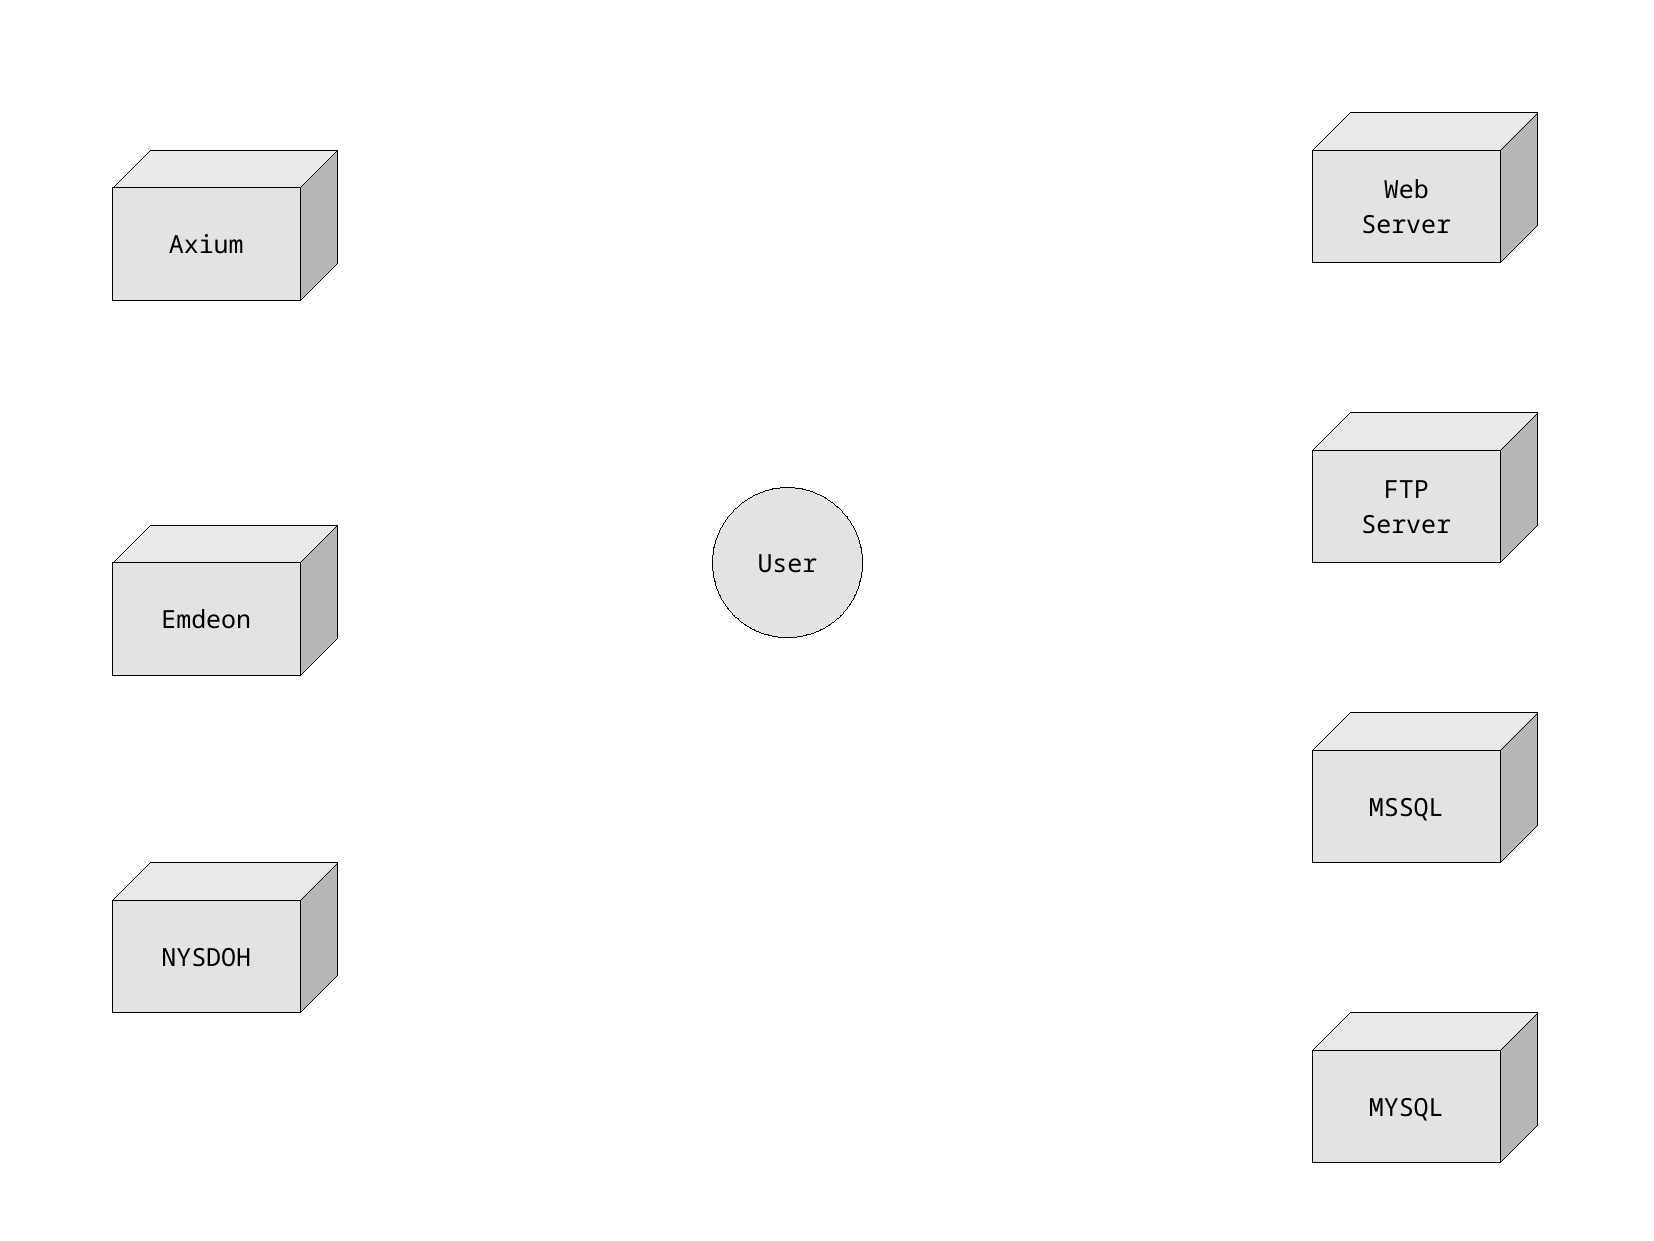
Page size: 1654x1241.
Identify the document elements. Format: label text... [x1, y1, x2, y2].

text_box Web Server [1312, 151, 1500, 263]
text_box Emdeon [112, 563, 300, 676]
text_box MSSQL [1312, 751, 1500, 863]
text_box NYSDOH [112, 901, 300, 1013]
text_box MYSQL [1312, 1051, 1500, 1163]
text_box Axium [112, 188, 300, 301]
text_box FTP Server [1312, 451, 1500, 563]
text_box User [712, 487, 863, 638]
